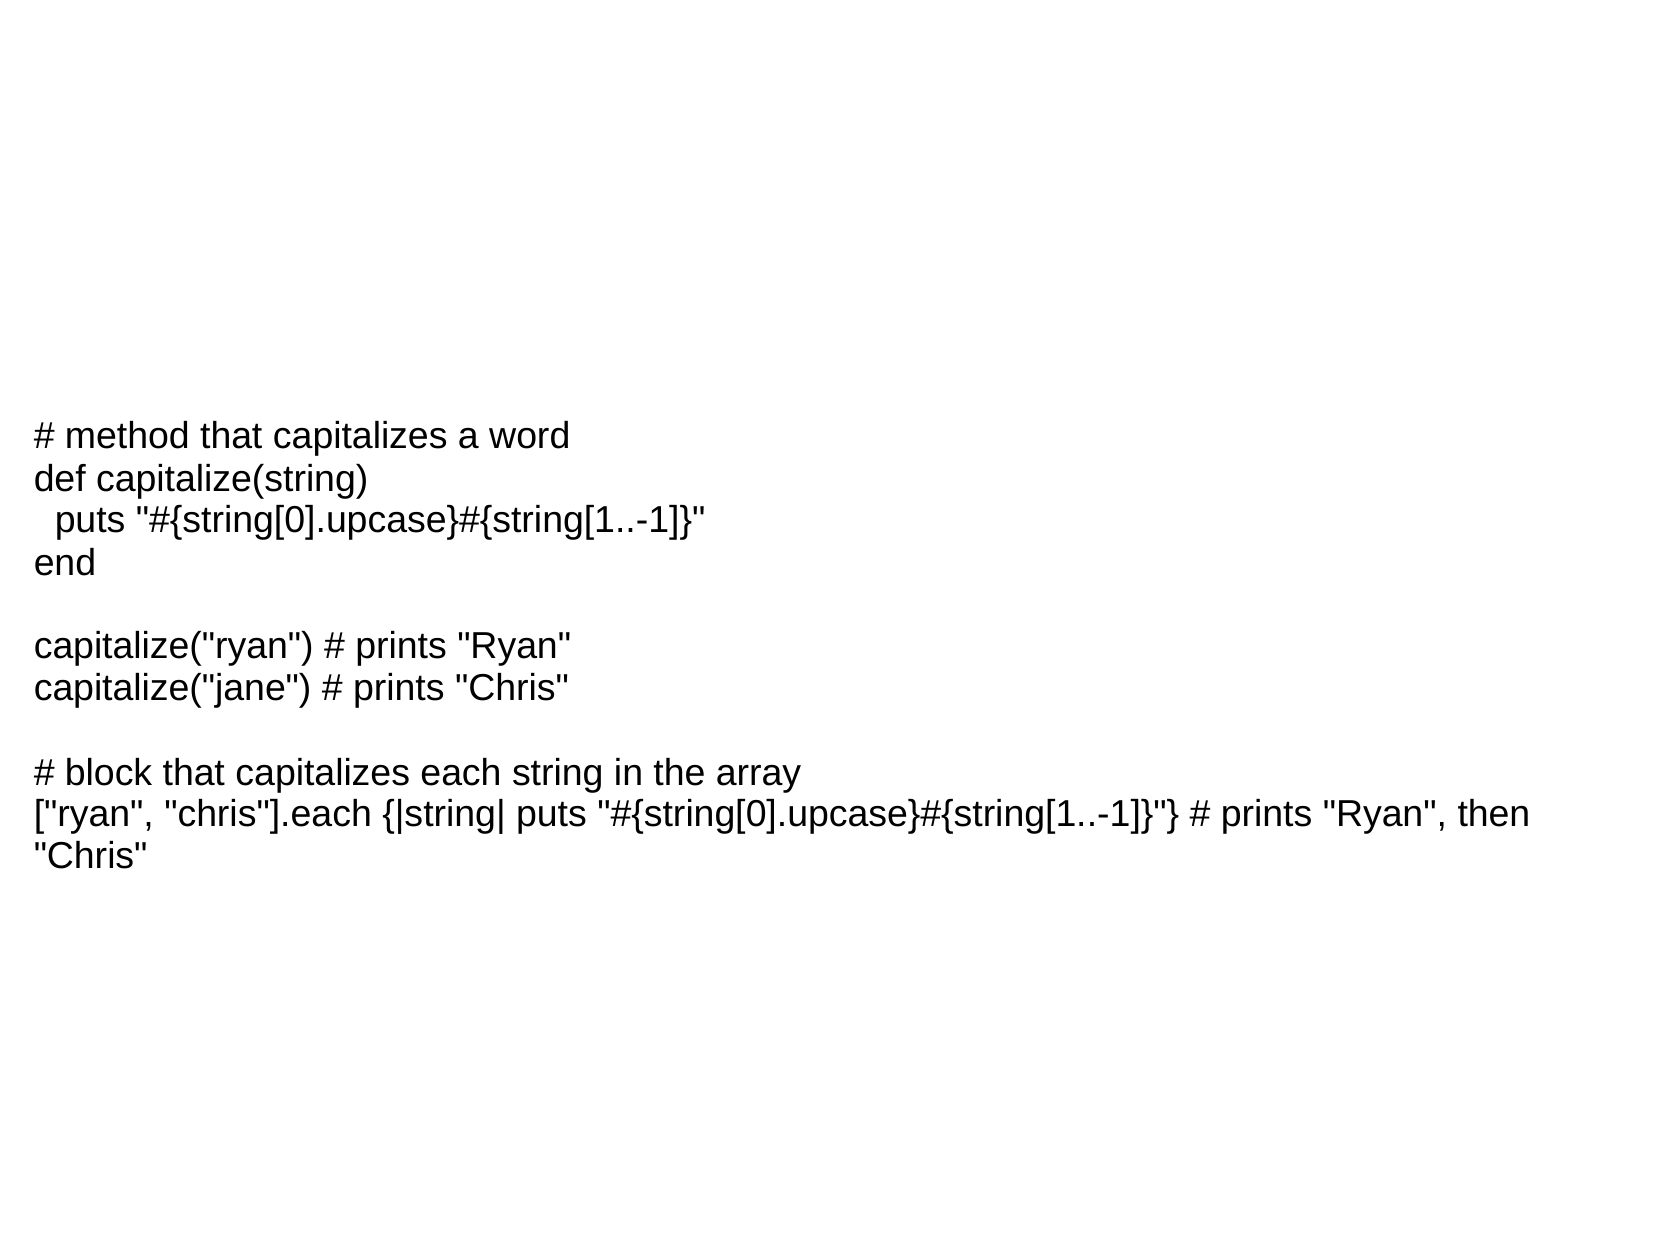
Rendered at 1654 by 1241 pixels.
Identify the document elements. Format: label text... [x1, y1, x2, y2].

text_box # method that capitalizes a word def capitalize(string) puts "#{string[0].upcase}#{string[1..-1]}" end capitalize("ryan") # prints "Ryan" capitalize("jane") # prints "Chris" # block that capitalizes each string in the array ["ryan", "chris"].each {|string| puts "#{string[0].upcase}#{string[1..-1]}"} # prints "Ryan", then "Chris" [19, 407, 1654, 885]
